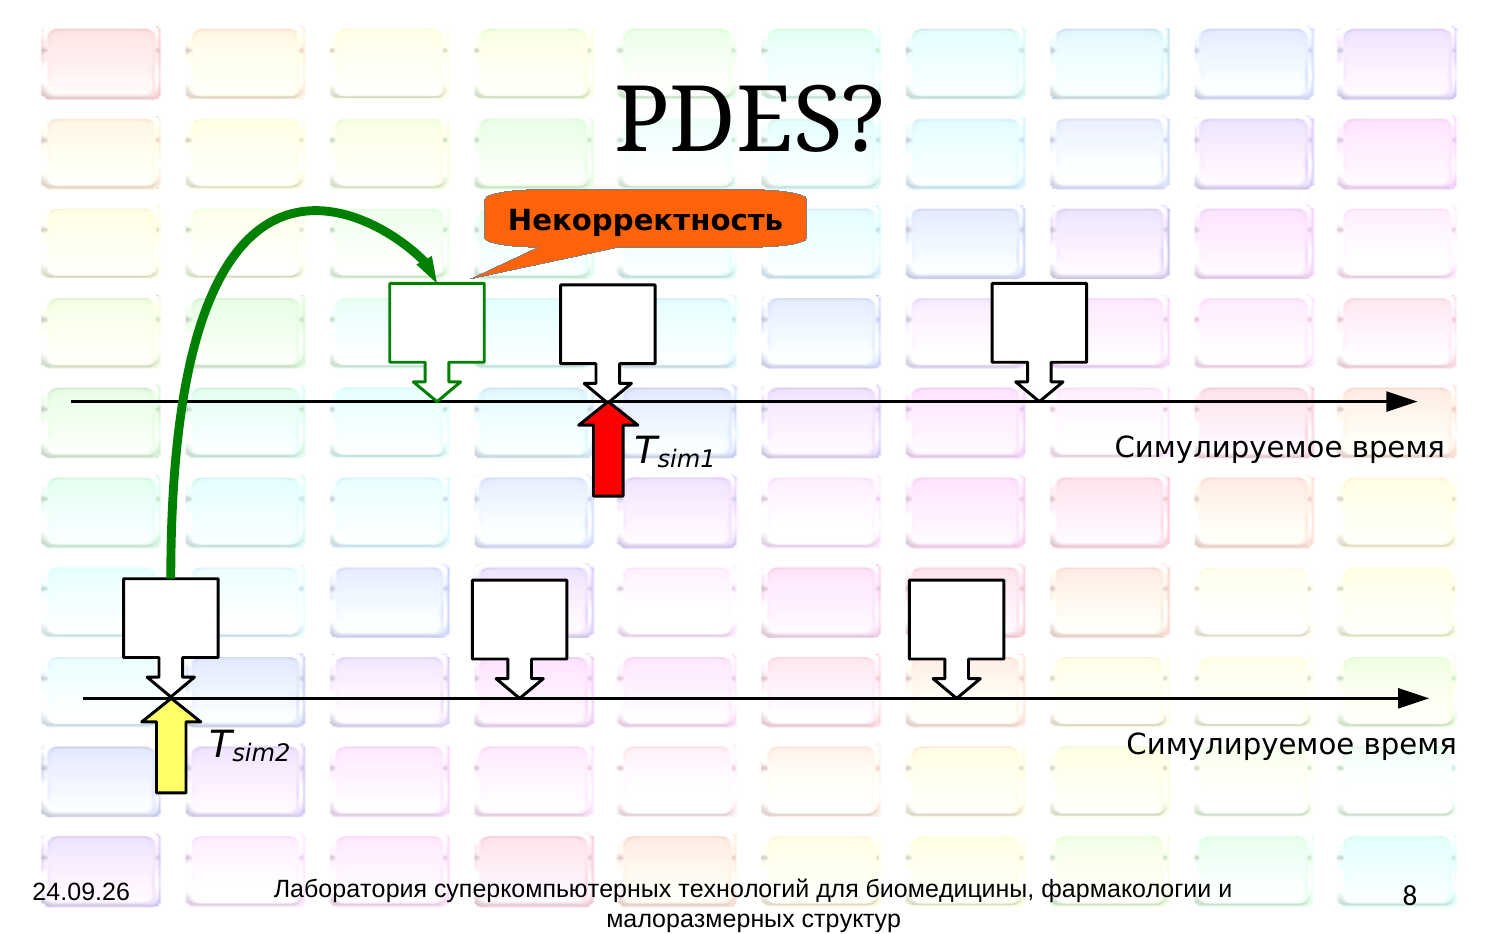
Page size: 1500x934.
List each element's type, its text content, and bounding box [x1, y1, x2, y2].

text_box Симулируемое время [1110, 716, 1475, 770]
text_box Некорректность [470, 189, 807, 279]
text_box 14.04.14 [17, 868, 184, 918]
text_box [141, 698, 192, 793]
text_box [560, 284, 656, 497]
title PDES? [75, 37, 1426, 193]
text_box Tsim1 [618, 413, 733, 496]
text_box Tsim2 [192, 707, 308, 789]
text_box [472, 580, 567, 699]
text_box Лаборатория суперкомпьютерных технологий для биомедицины, фармакологии и малоразмерных структур [171, 864, 1338, 915]
text_box <номер> [1387, 868, 1473, 918]
picture [0, 0, 1500, 934]
text_box Симулируемое время [1098, 419, 1464, 473]
text_box [909, 580, 1004, 699]
text_box [123, 578, 219, 697]
text_box [389, 283, 485, 402]
text_box [992, 283, 1087, 402]
